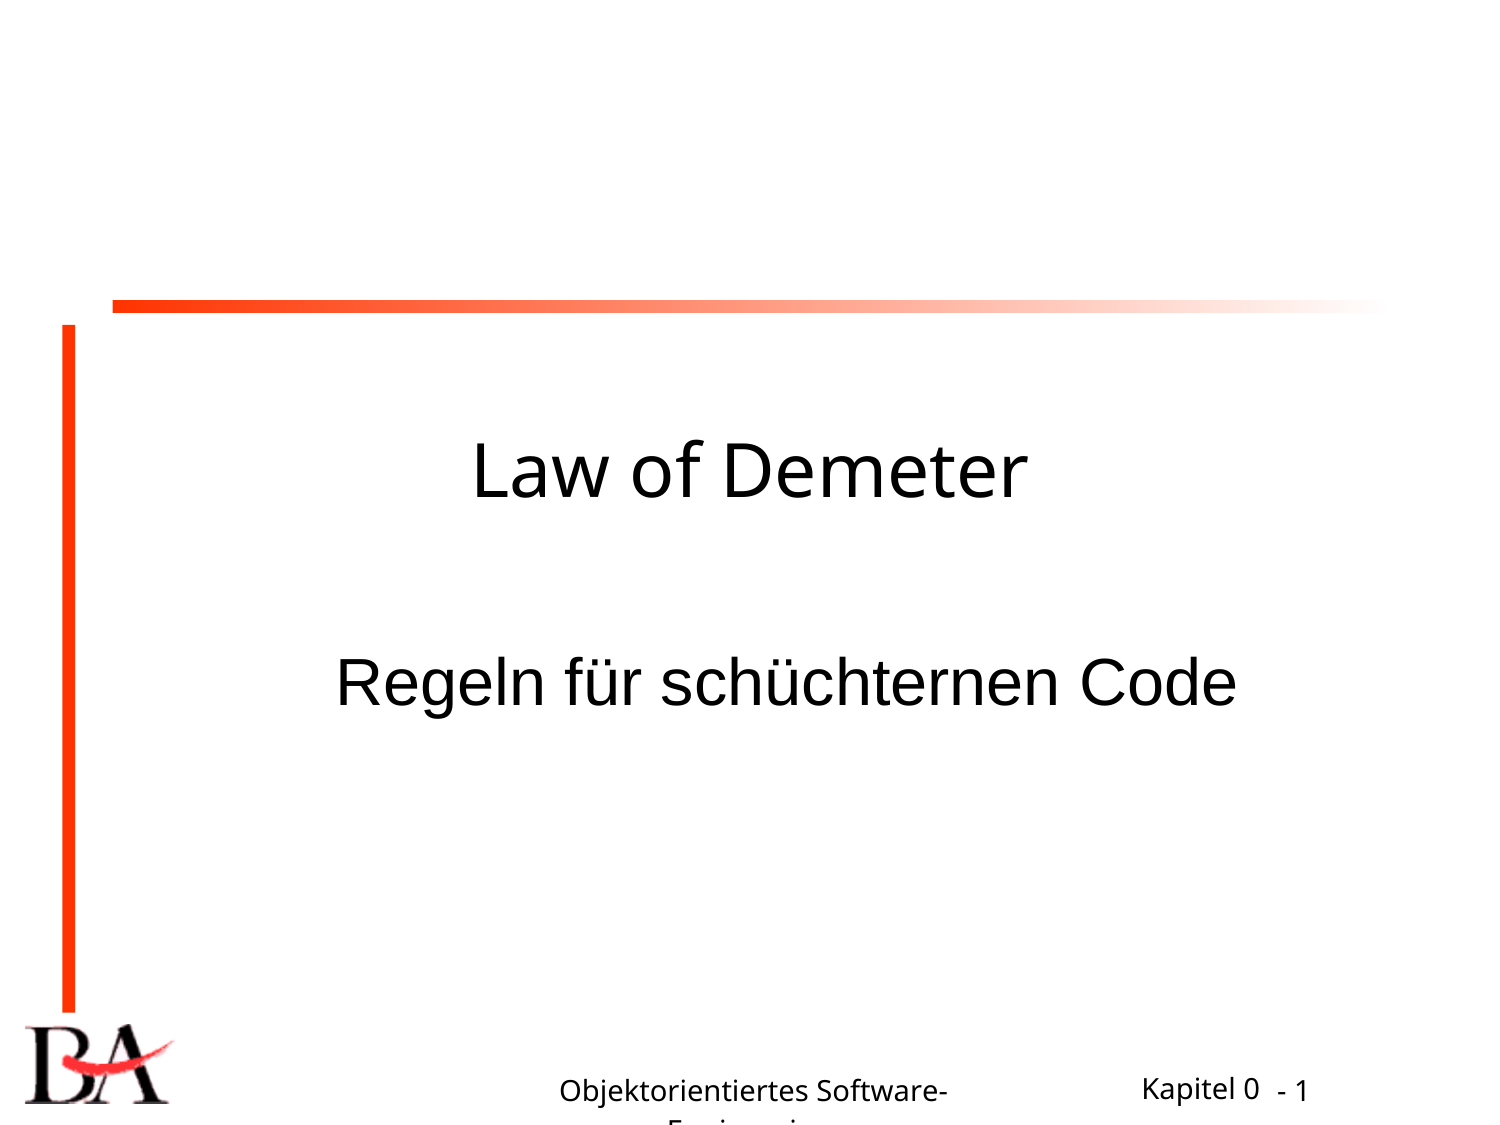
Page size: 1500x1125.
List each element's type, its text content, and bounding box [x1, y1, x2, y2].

subtitle Regeln für schüchternen Code [225, 637, 1276, 926]
title Law of Demeter [112, 374, 1388, 563]
picture [24, 1024, 175, 1104]
